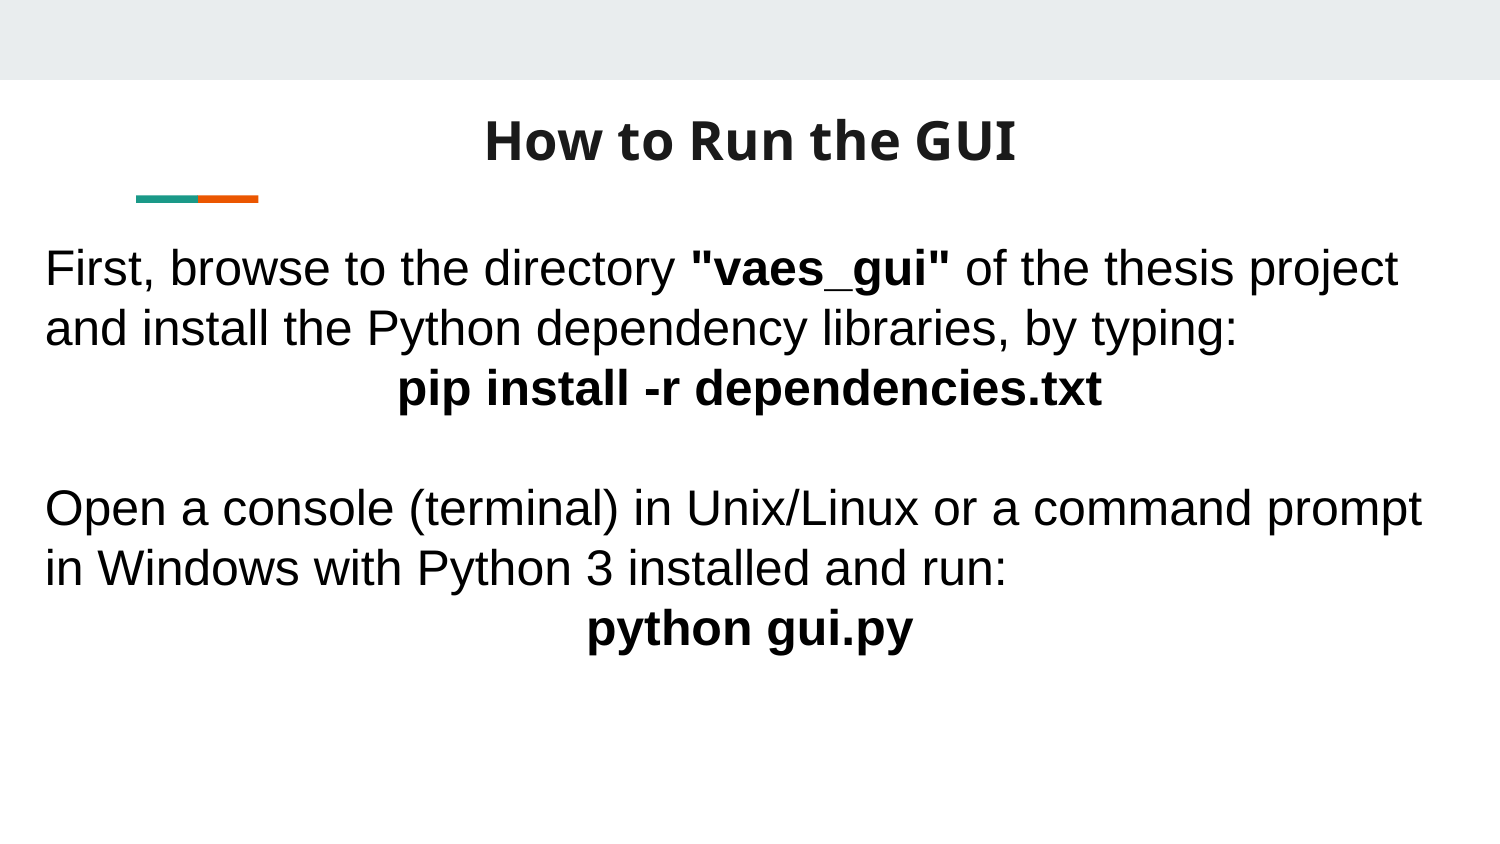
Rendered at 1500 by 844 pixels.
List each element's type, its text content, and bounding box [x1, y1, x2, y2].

text_box First, browse to the directory "vaes_gui" of the thesis project and install the Python dependency libraries, by typing: pip install -r dependencies.txt Open a console (terminal) in Unix/Linux or a command prompt in Windows with Python 3 installed and run: python gui.py [29, 220, 1471, 702]
title How to Run the GUI [119, 91, 1381, 180]
